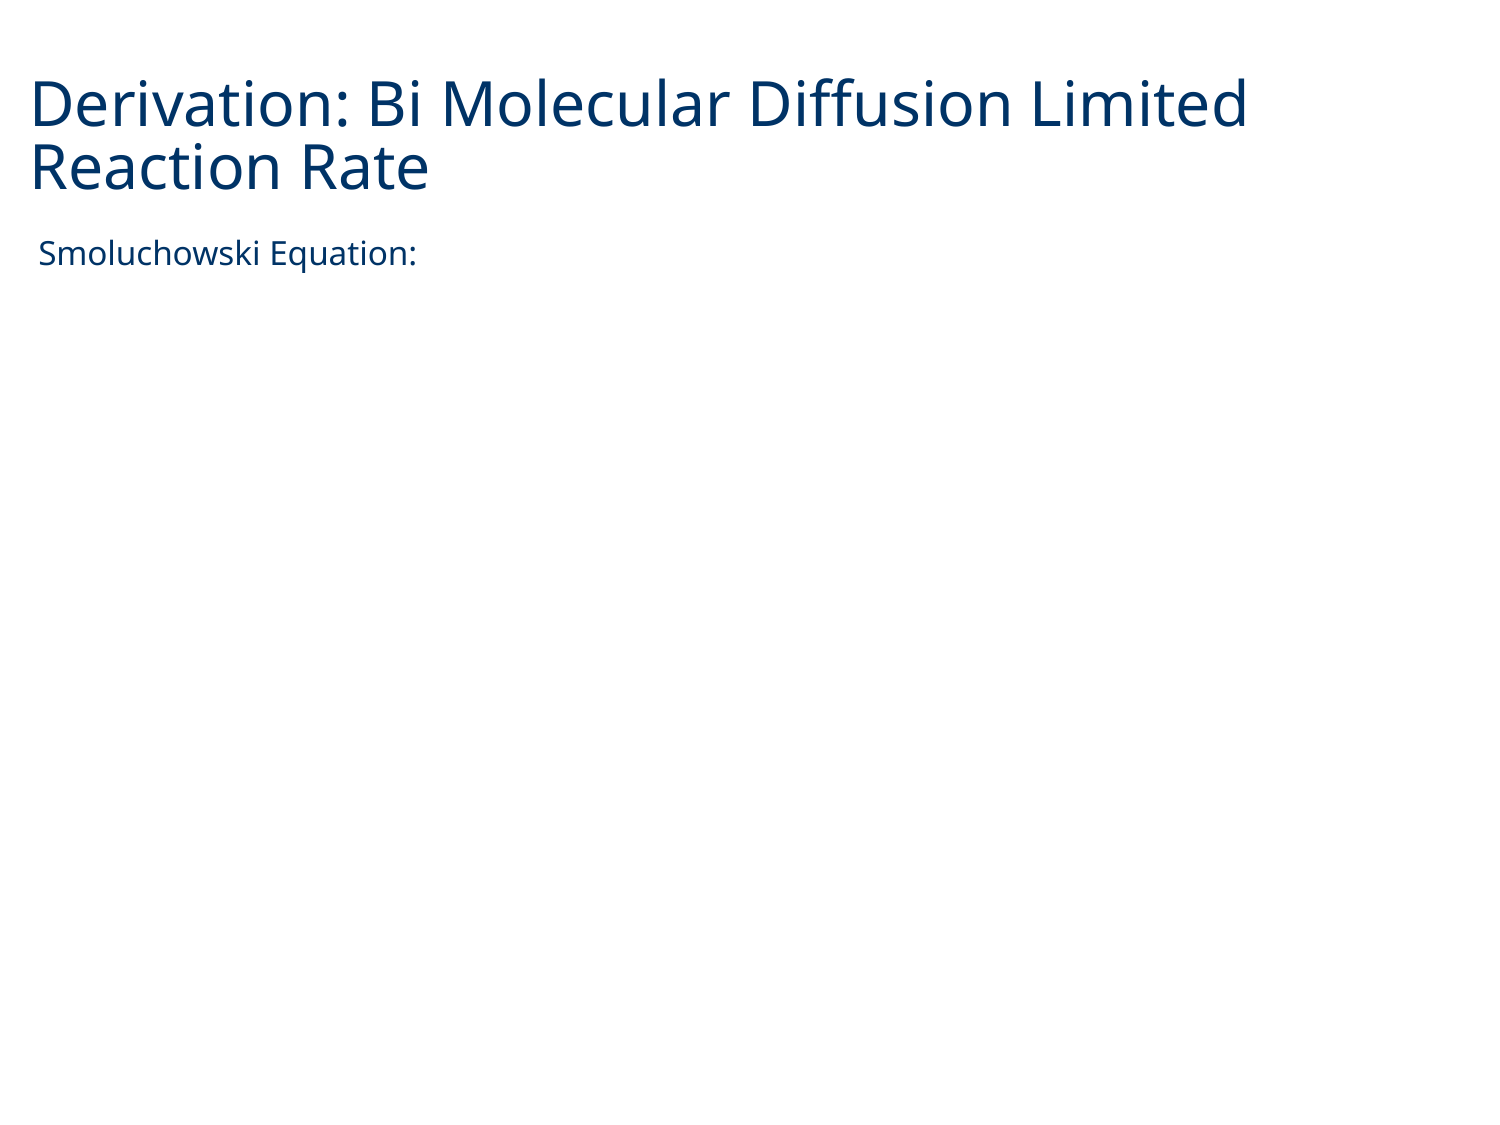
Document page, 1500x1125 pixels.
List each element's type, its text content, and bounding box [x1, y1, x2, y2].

text_box Smoluchowski Equation: [23, 224, 1146, 1045]
title Derivation: Bi Molecular Diffusion Limited Reaction Rate [29, 103, 1477, 175]
